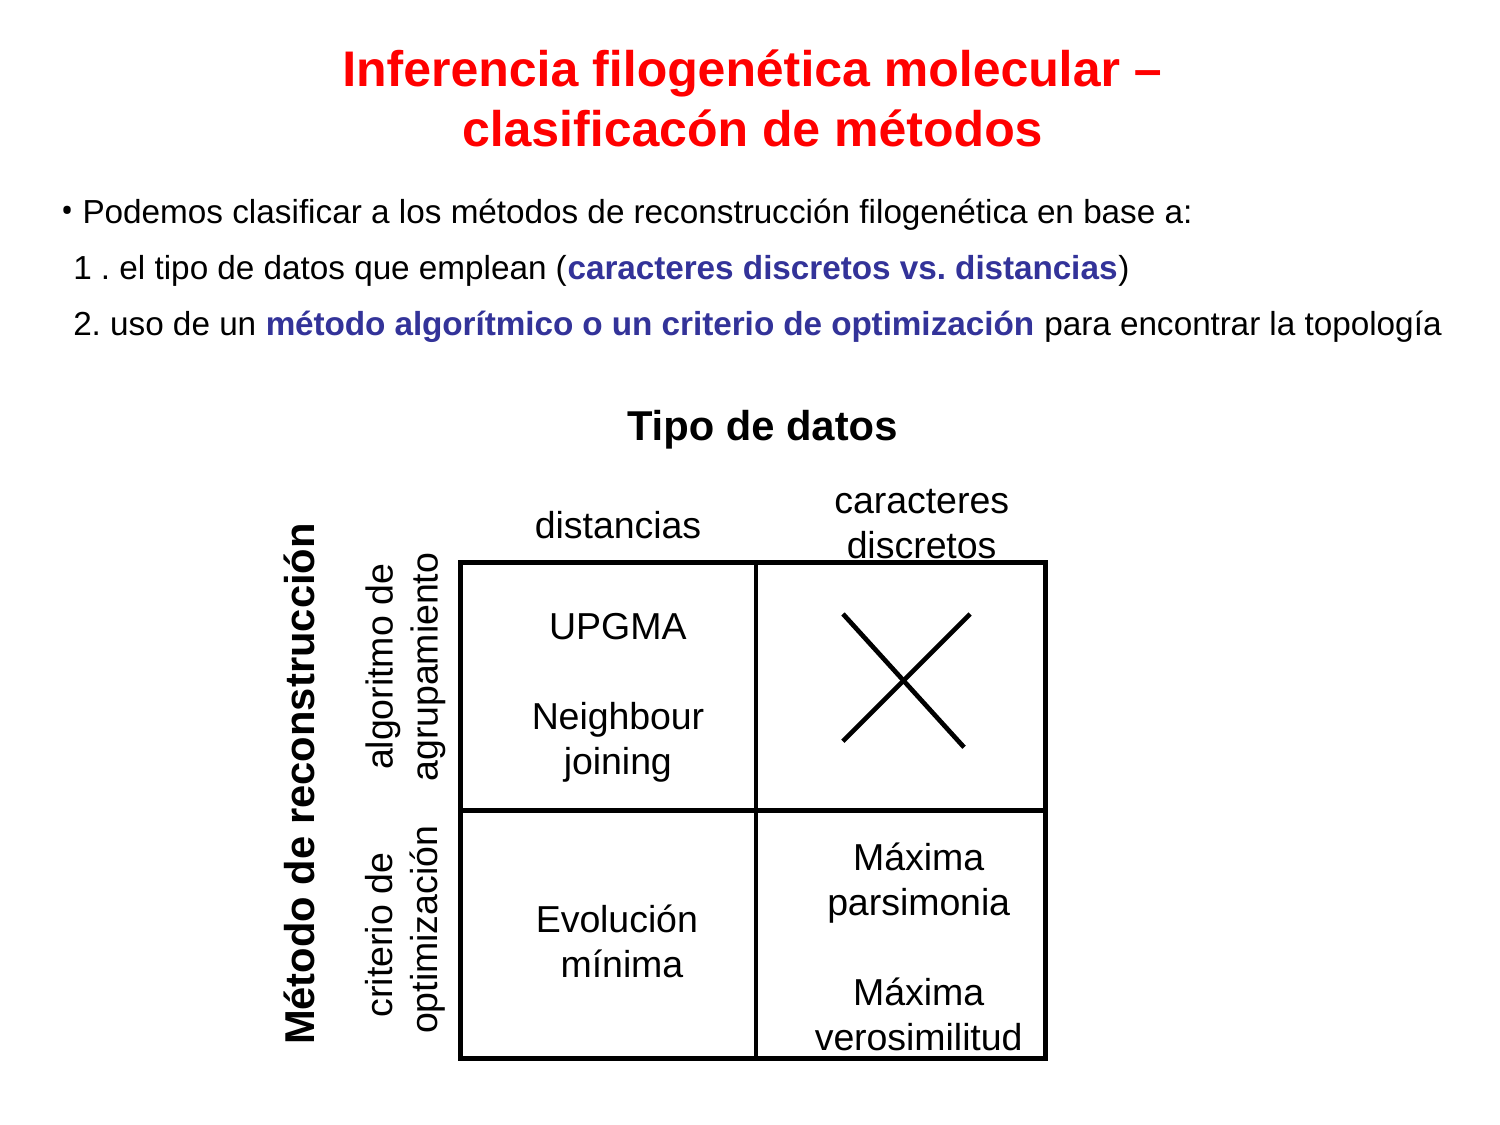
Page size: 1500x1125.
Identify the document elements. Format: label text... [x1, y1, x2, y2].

text_box Tipo de datos [576, 391, 913, 457]
text_box distancias [484, 493, 717, 554]
text_box Inferencia filogenética molecular – clasificacón de métodos [327, 29, 1178, 165]
text_box UPGMA Neighbour joining [481, 593, 719, 790]
text_box Podemos clasificar a los métodos de reconstrucción filogenética en base a: 1 . el tipo de datos que emplean (caracteres discretos vs. distancias) 2. uso de un método algorítmico o un criterio de optimización para encontrar la topología [46, 166, 1458, 350]
text_box algoritmo de agrupamiento [347, 537, 454, 832]
text_box Evolución mínima [485, 887, 713, 993]
text_box Método de reconstrucción [264, 508, 331, 1096]
text_box caracteres discretos [784, 467, 1025, 574]
text_box Máxima parsimonia Máxima verosimilitud [764, 825, 1038, 1066]
text_box criterio de optimización [346, 811, 453, 1084]
